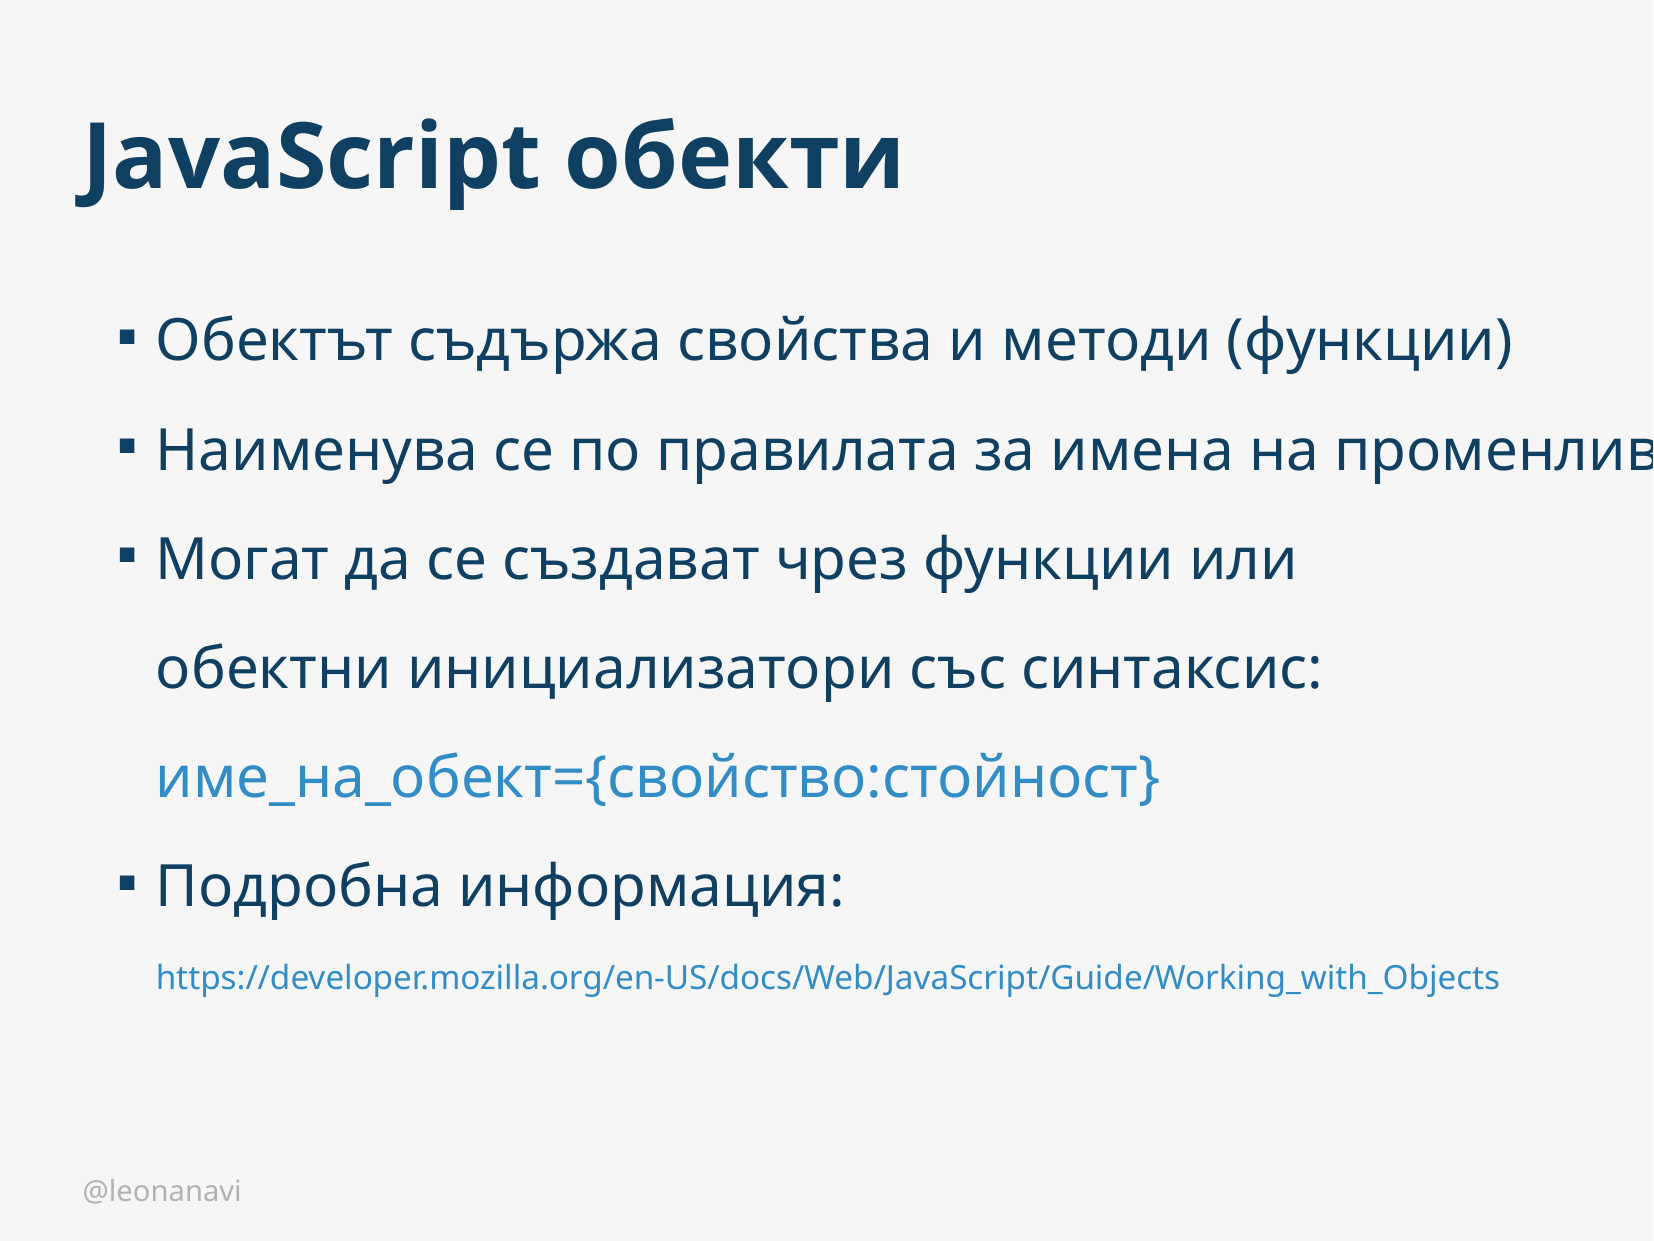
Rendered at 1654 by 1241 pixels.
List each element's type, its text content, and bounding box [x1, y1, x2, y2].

text_box Обектът съдържа свойства и методи (функции) Наименува се по правилата за имена на променливи Могат да се създават чрез функции или обектни инициализатори със синтаксис: име_на_обект={свойство:стойност} Подробна информация: https://developer.mozilla.org/en-US/docs/Web/JavaScript/Guide/Working_with_Objects [105, 291, 1645, 1241]
title JavaScript обекти [82, 49, 1571, 257]
